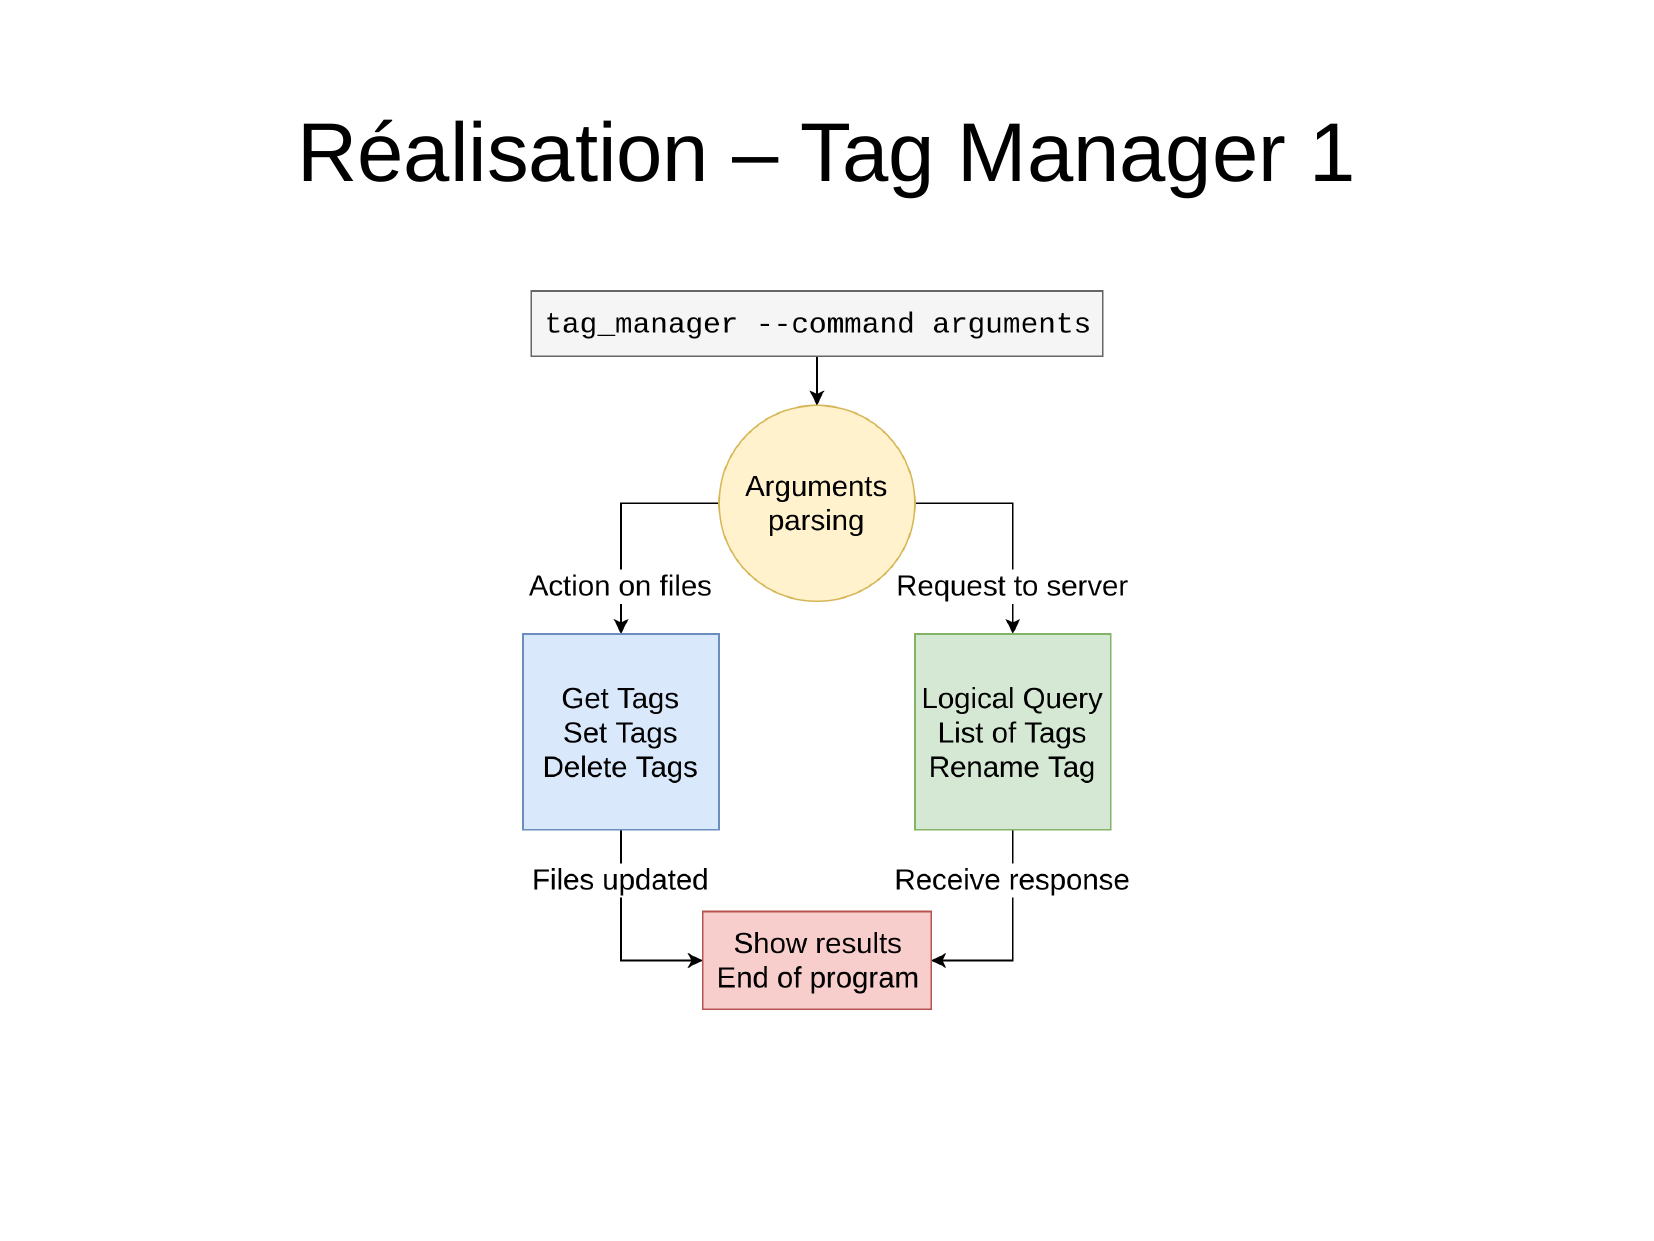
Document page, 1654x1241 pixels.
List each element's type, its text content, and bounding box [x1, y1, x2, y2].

title Réalisation – Tag Manager 1 [82, 49, 1571, 257]
picture [522, 290, 1131, 1010]
